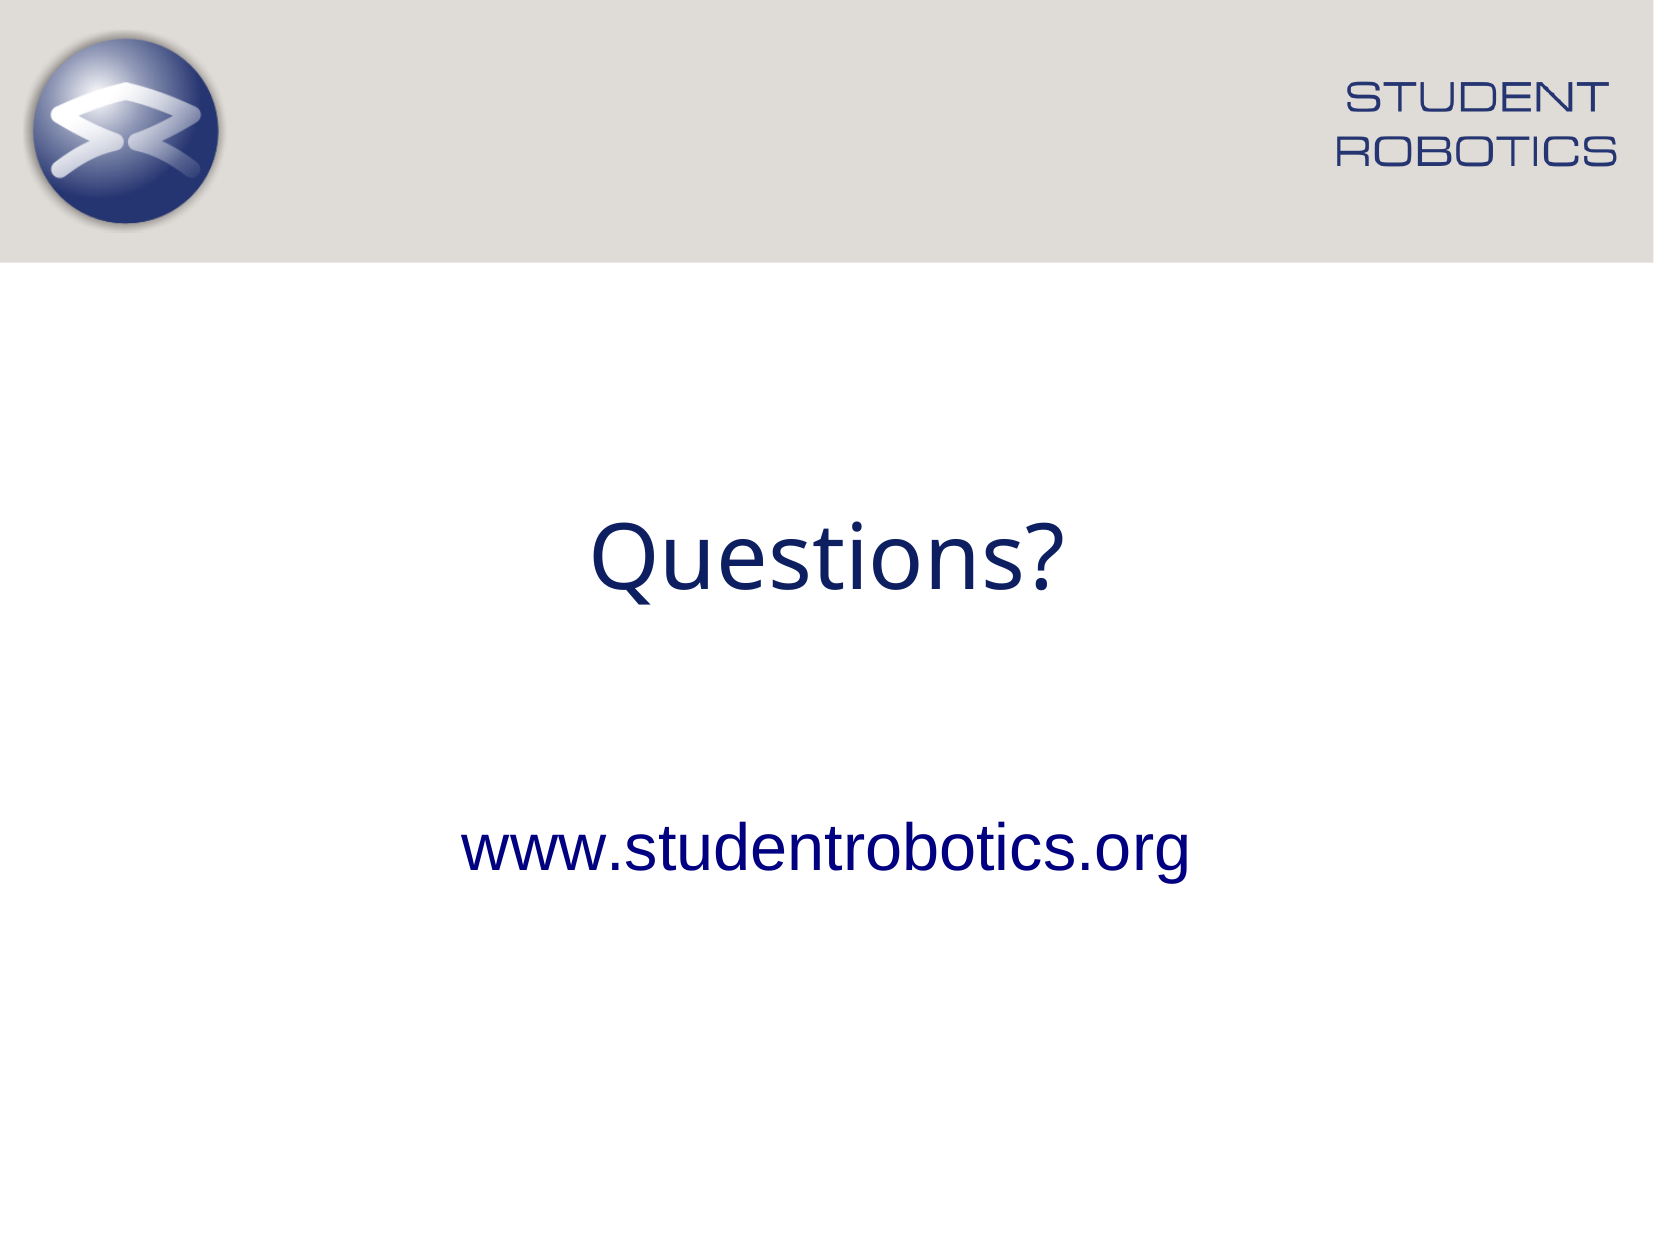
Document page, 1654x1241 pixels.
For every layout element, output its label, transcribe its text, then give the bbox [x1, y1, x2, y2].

picture [1571, 68, 1633, 174]
title Questions? [82, 0, 1571, 1109]
text_box www.studentrobotics.org [376, 802, 1277, 901]
picture [9, 19, 82, 245]
